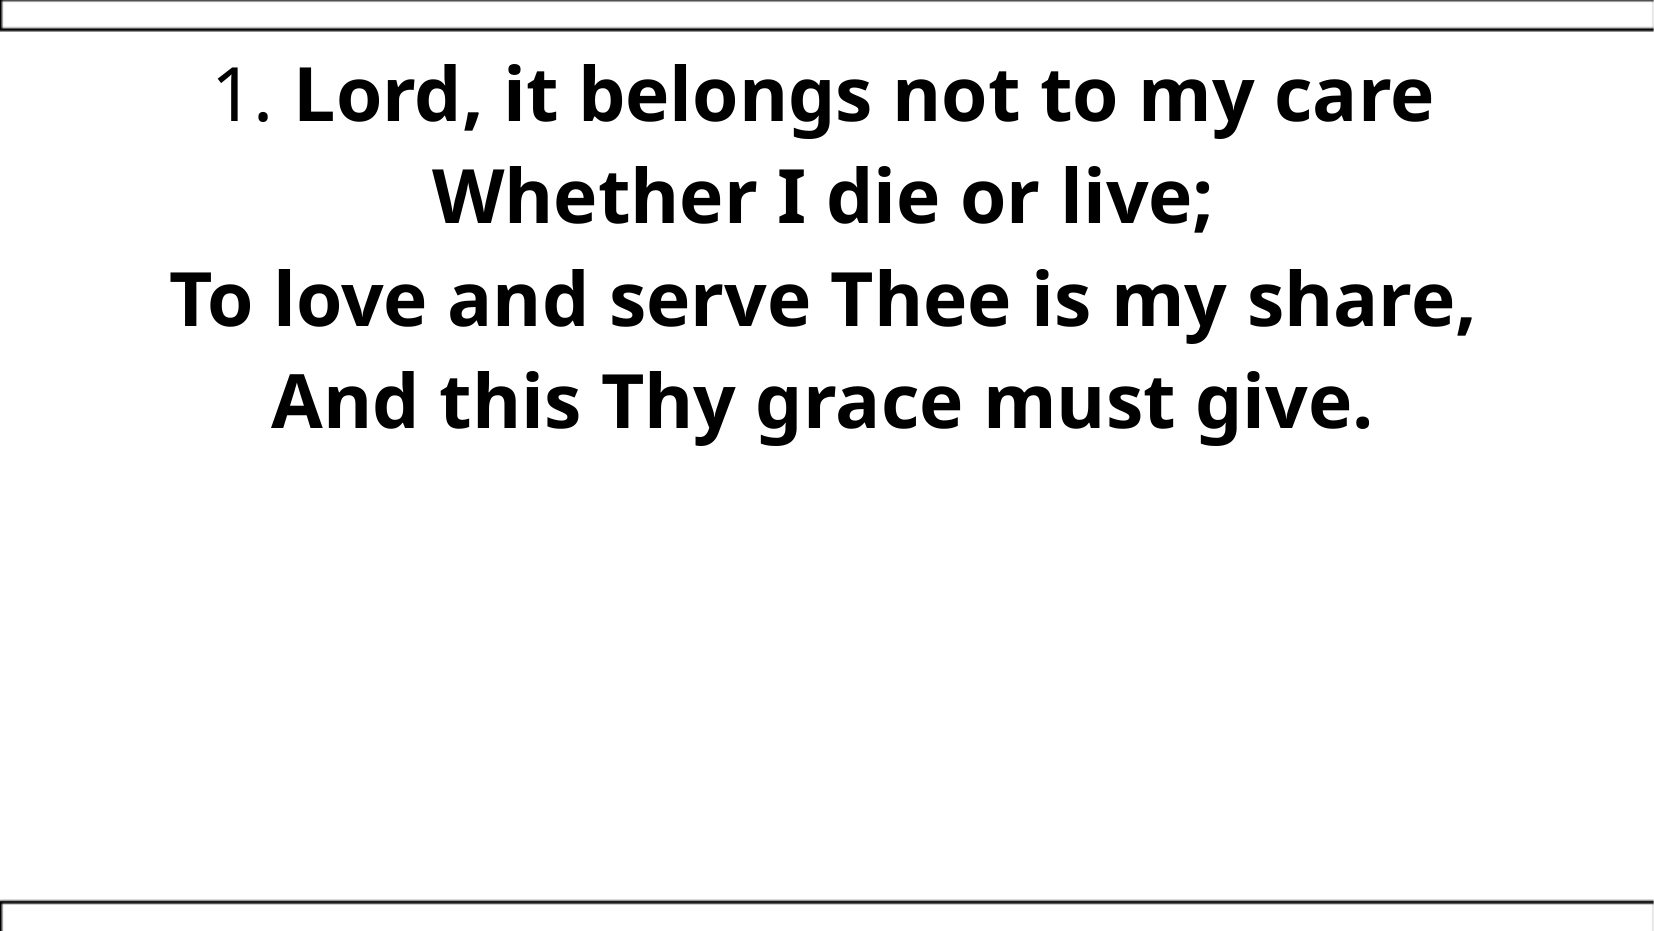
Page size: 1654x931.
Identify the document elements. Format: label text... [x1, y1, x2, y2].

picture [0, 0, 1654, 931]
text_box 1. Lord, it belongs not to my care Whether I die or live; To love and serve Thee is my share, And this Thy grace must give. [103, 33, 1544, 448]
